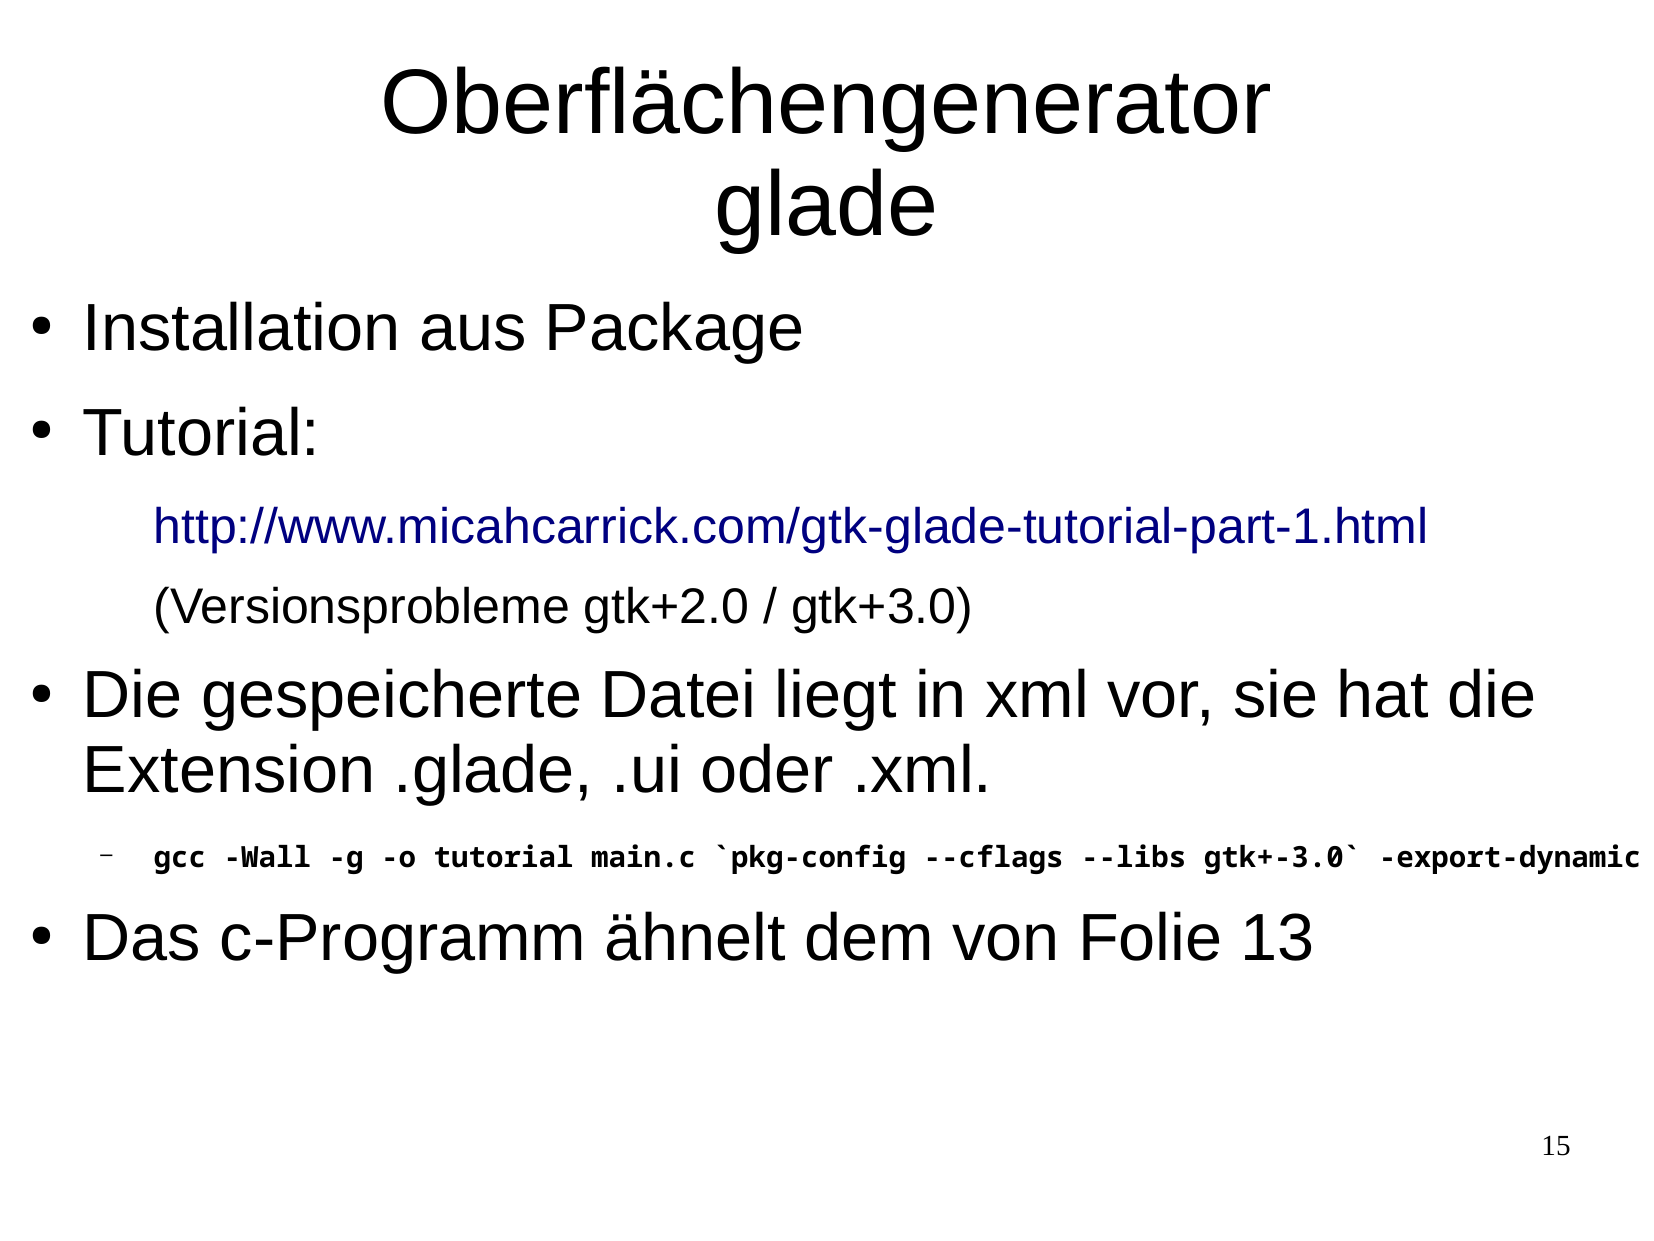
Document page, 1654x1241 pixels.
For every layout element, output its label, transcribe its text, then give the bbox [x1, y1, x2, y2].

list Installation aus Package Tutorial: http://www.micahcarrick.com/gtk-glade-tutorial-part-1.html (Versionsprobleme gtk+2.0 / gtk+3.0) Die gespeicherte Datei liegt in xml vor, sie hat die Extension .glade, .ui oder .xml. gcc -Wall -g -o tutorial main.c `pkg-config --cflags --libs gtk+-3.0` -export-dynamic Das c-Programm ähnelt dem von Folie 13 [11, 290, 1654, 1010]
title Oberflächengenerator glade [82, 49, 1571, 257]
